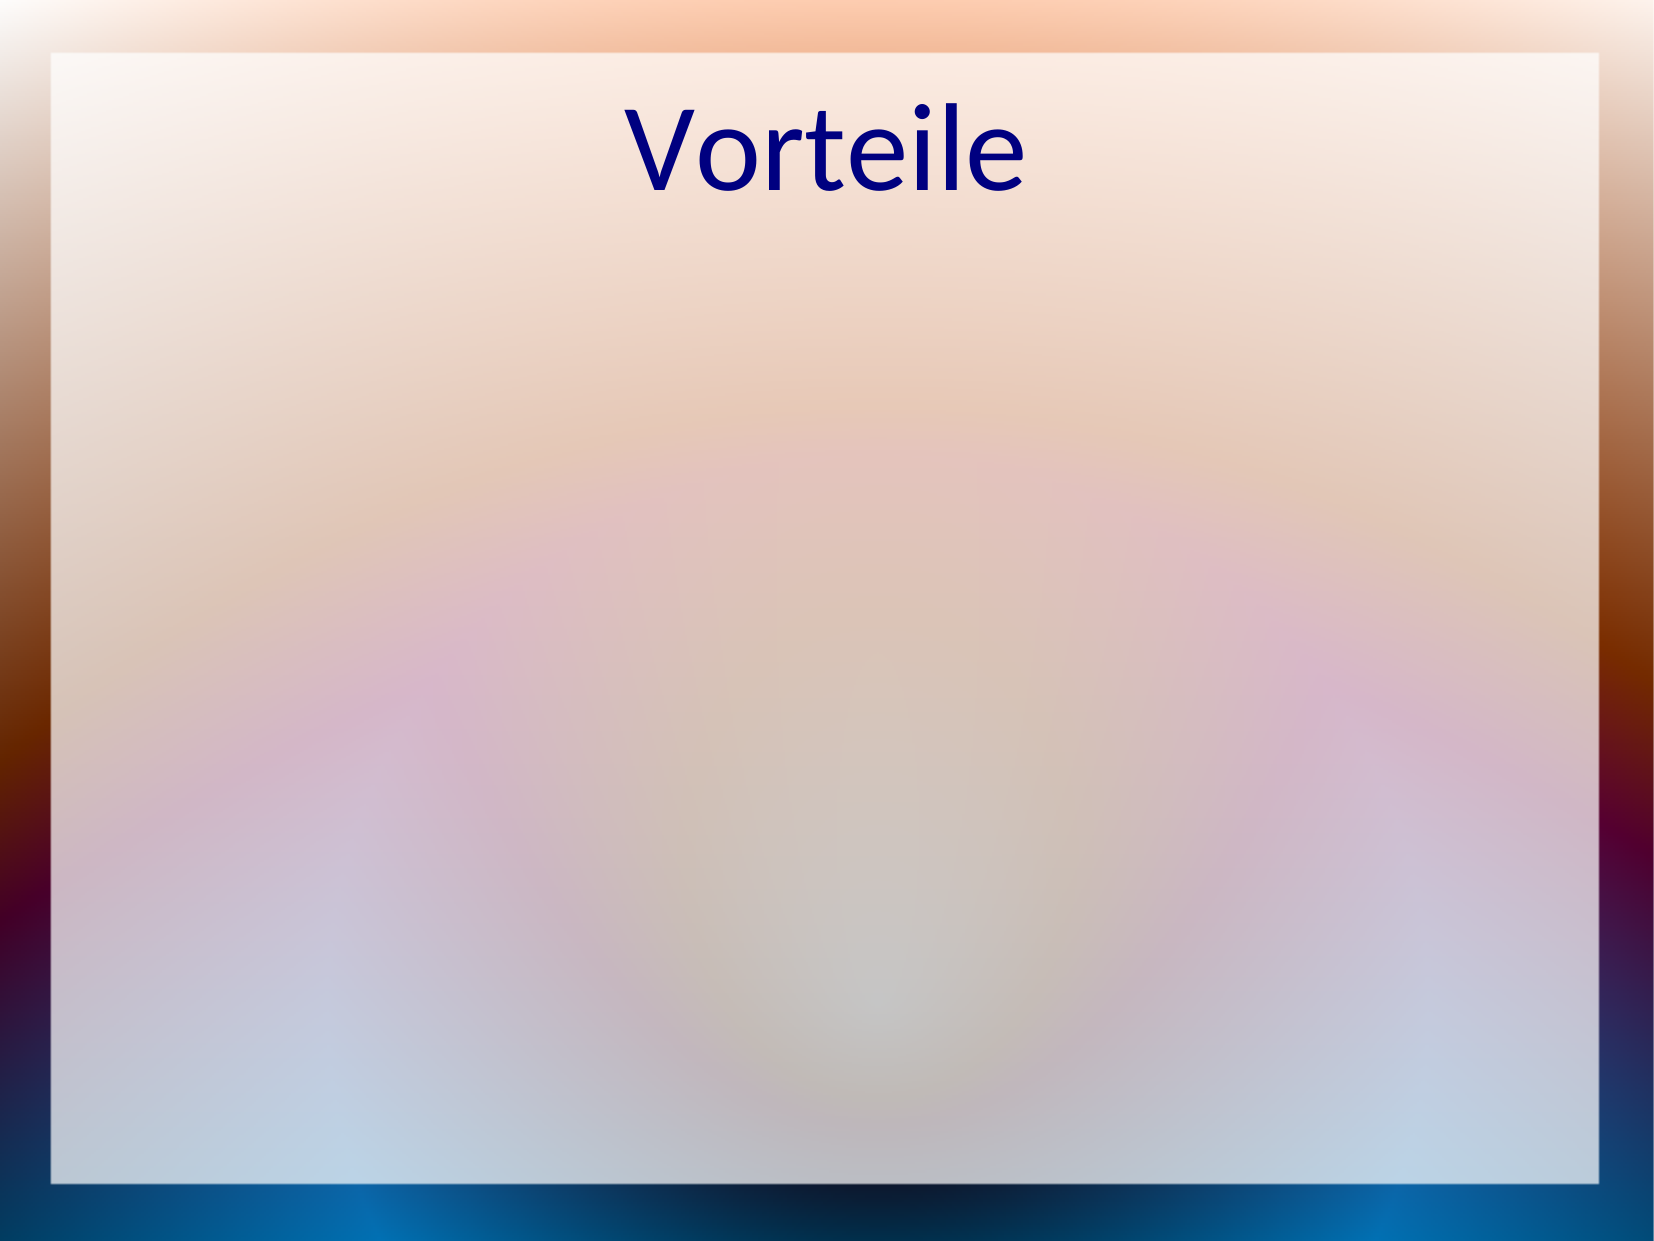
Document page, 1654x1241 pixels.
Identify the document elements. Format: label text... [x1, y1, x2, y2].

picture [0, 0, 1654, 1241]
title Vorteile [82, 55, 1571, 263]
